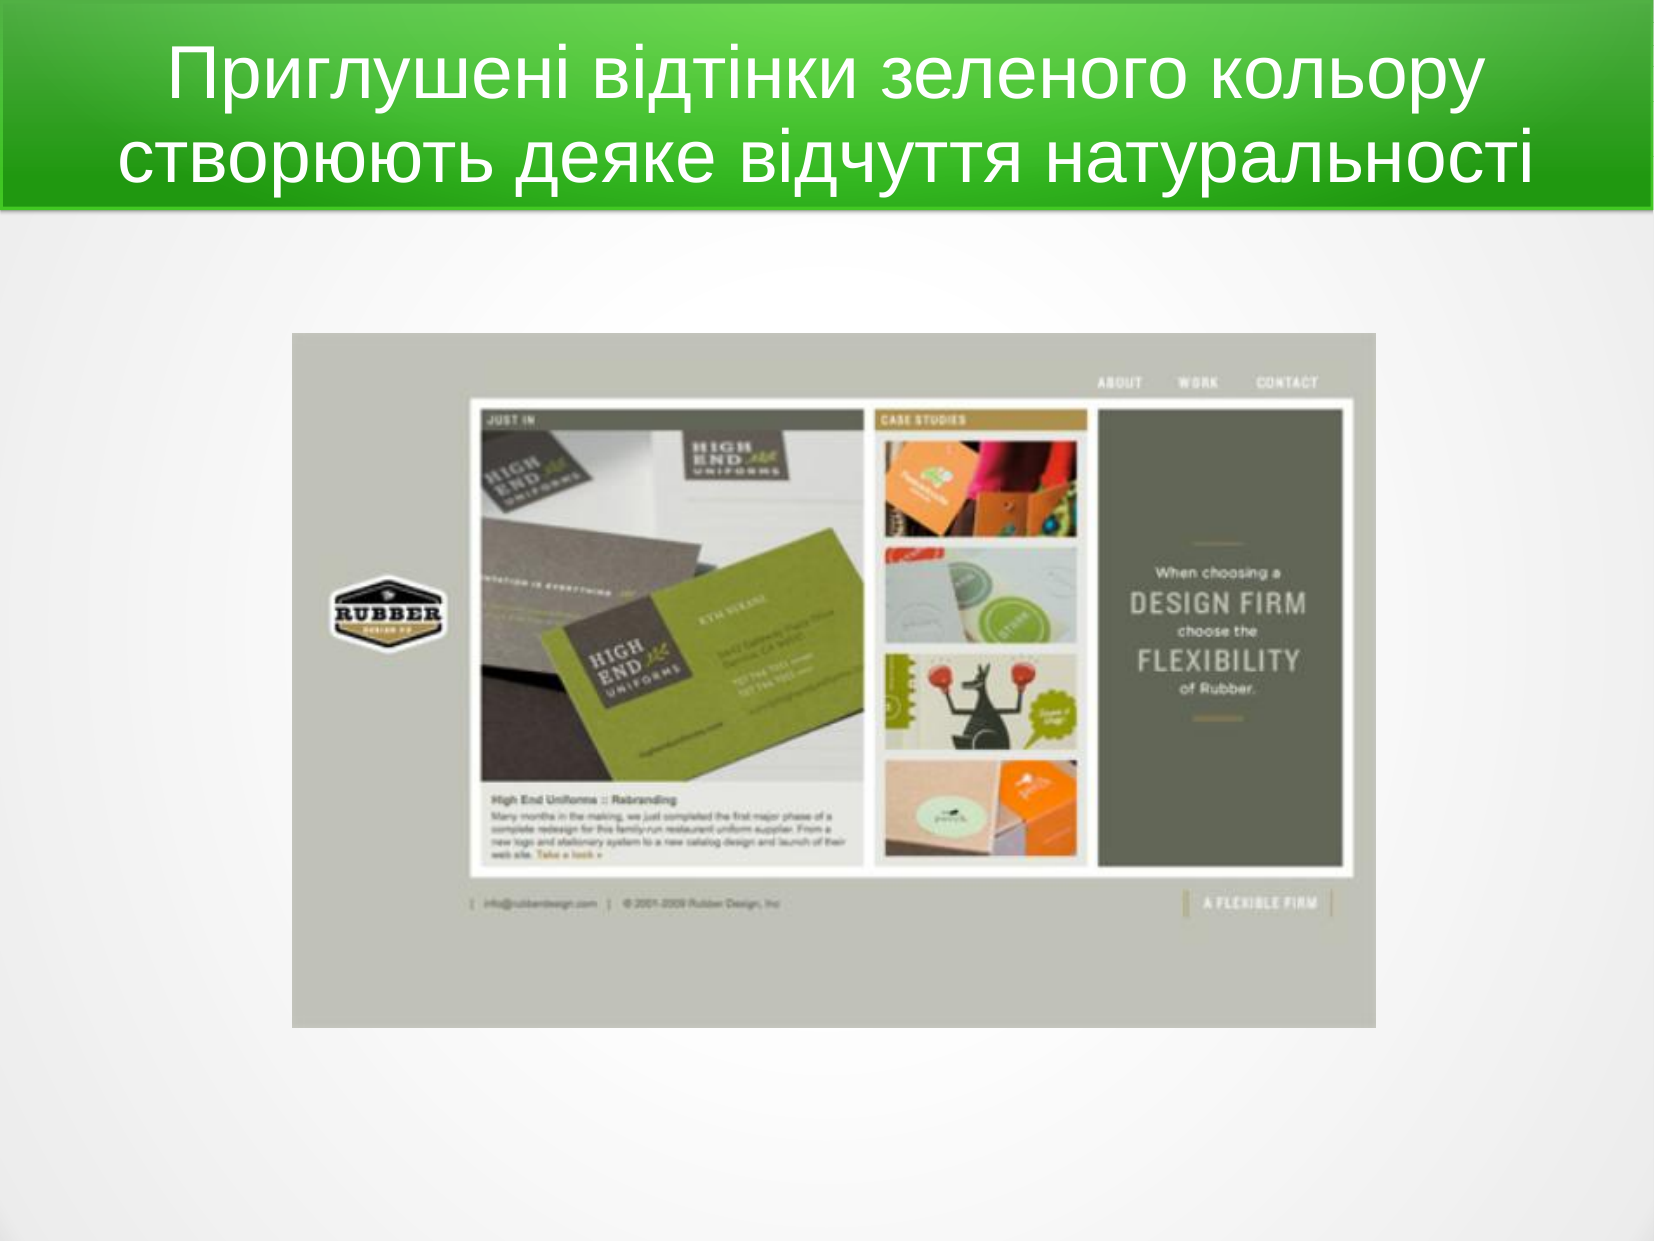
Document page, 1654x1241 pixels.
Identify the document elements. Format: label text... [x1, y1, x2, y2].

title Приглушені відтінки зеленого кольору створюють деяке відчуття натуральності [82, 30, 1571, 199]
picture [292, 333, 1376, 1028]
